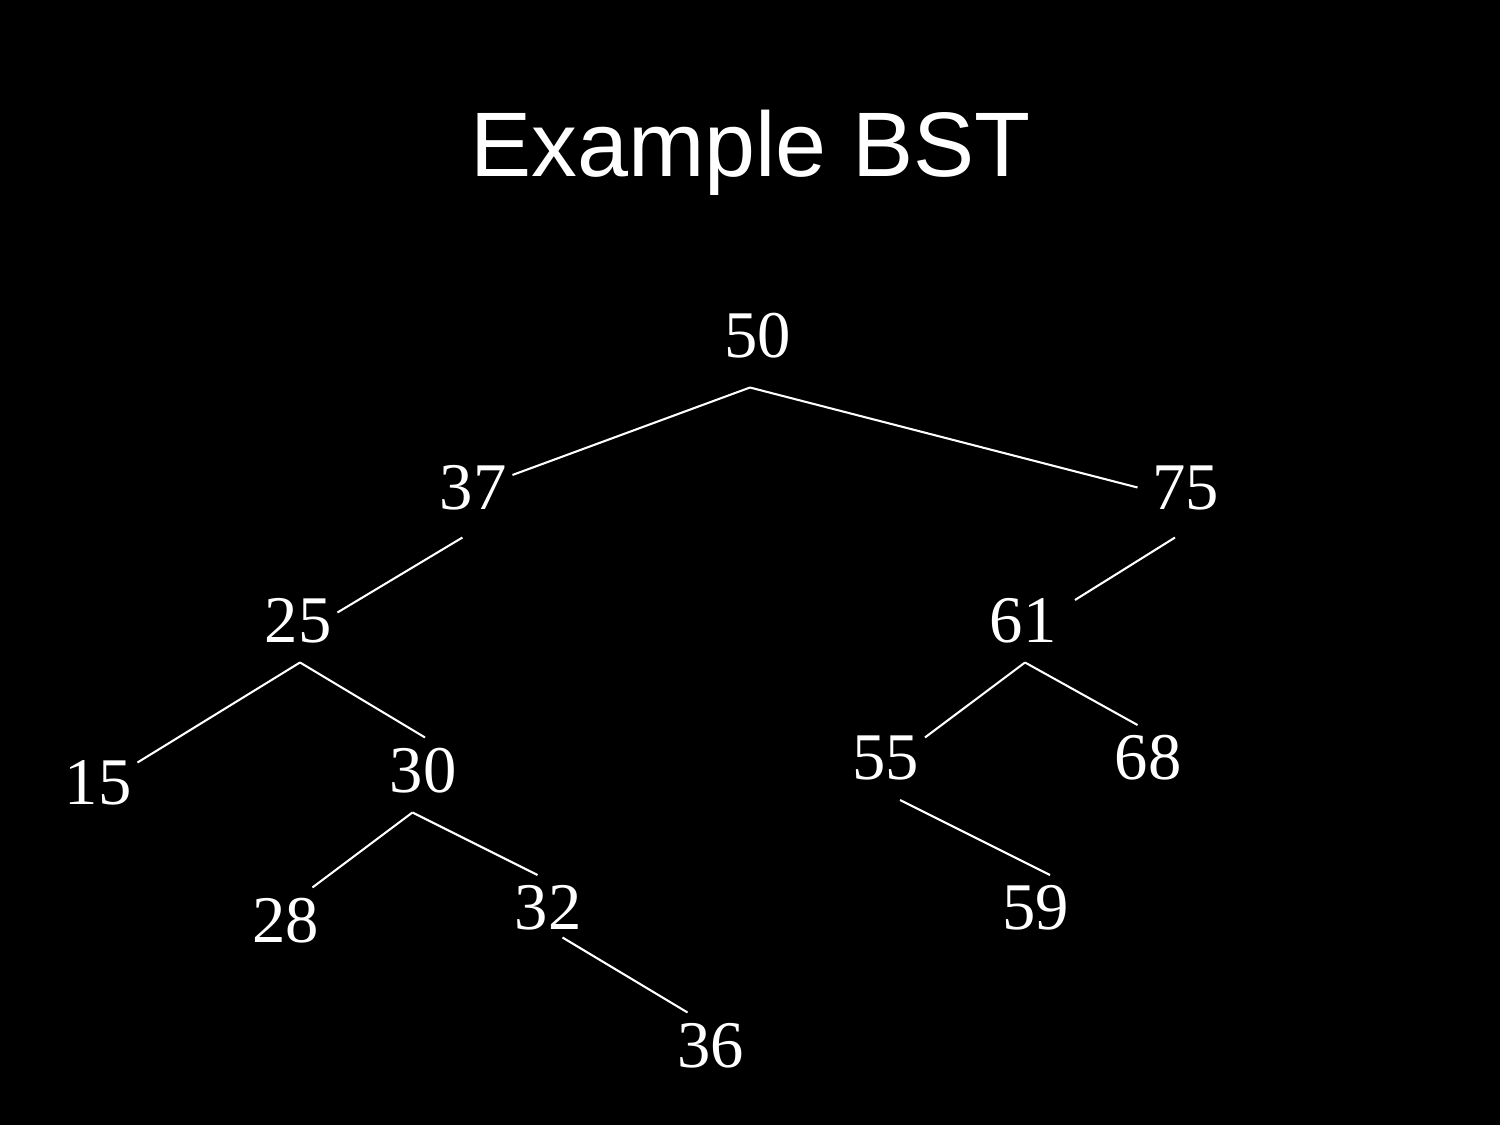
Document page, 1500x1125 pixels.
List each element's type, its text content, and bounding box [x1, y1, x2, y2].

text_box 15 [50, 737, 147, 827]
text_box 75 [1137, 442, 1235, 532]
text_box 25 [250, 574, 347, 665]
text_box 28 [237, 874, 335, 965]
title Example BST [22, 50, 1480, 240]
text_box 37 [425, 442, 522, 532]
text_box 55 [837, 712, 935, 802]
text_box 68 [1100, 712, 1197, 802]
text_box 30 [375, 724, 472, 815]
text_box 61 [975, 574, 1072, 665]
text_box 32 [500, 862, 597, 952]
text_box 36 [662, 999, 760, 1090]
text_box 50 [709, 290, 807, 381]
text_box 59 [987, 862, 1085, 952]
